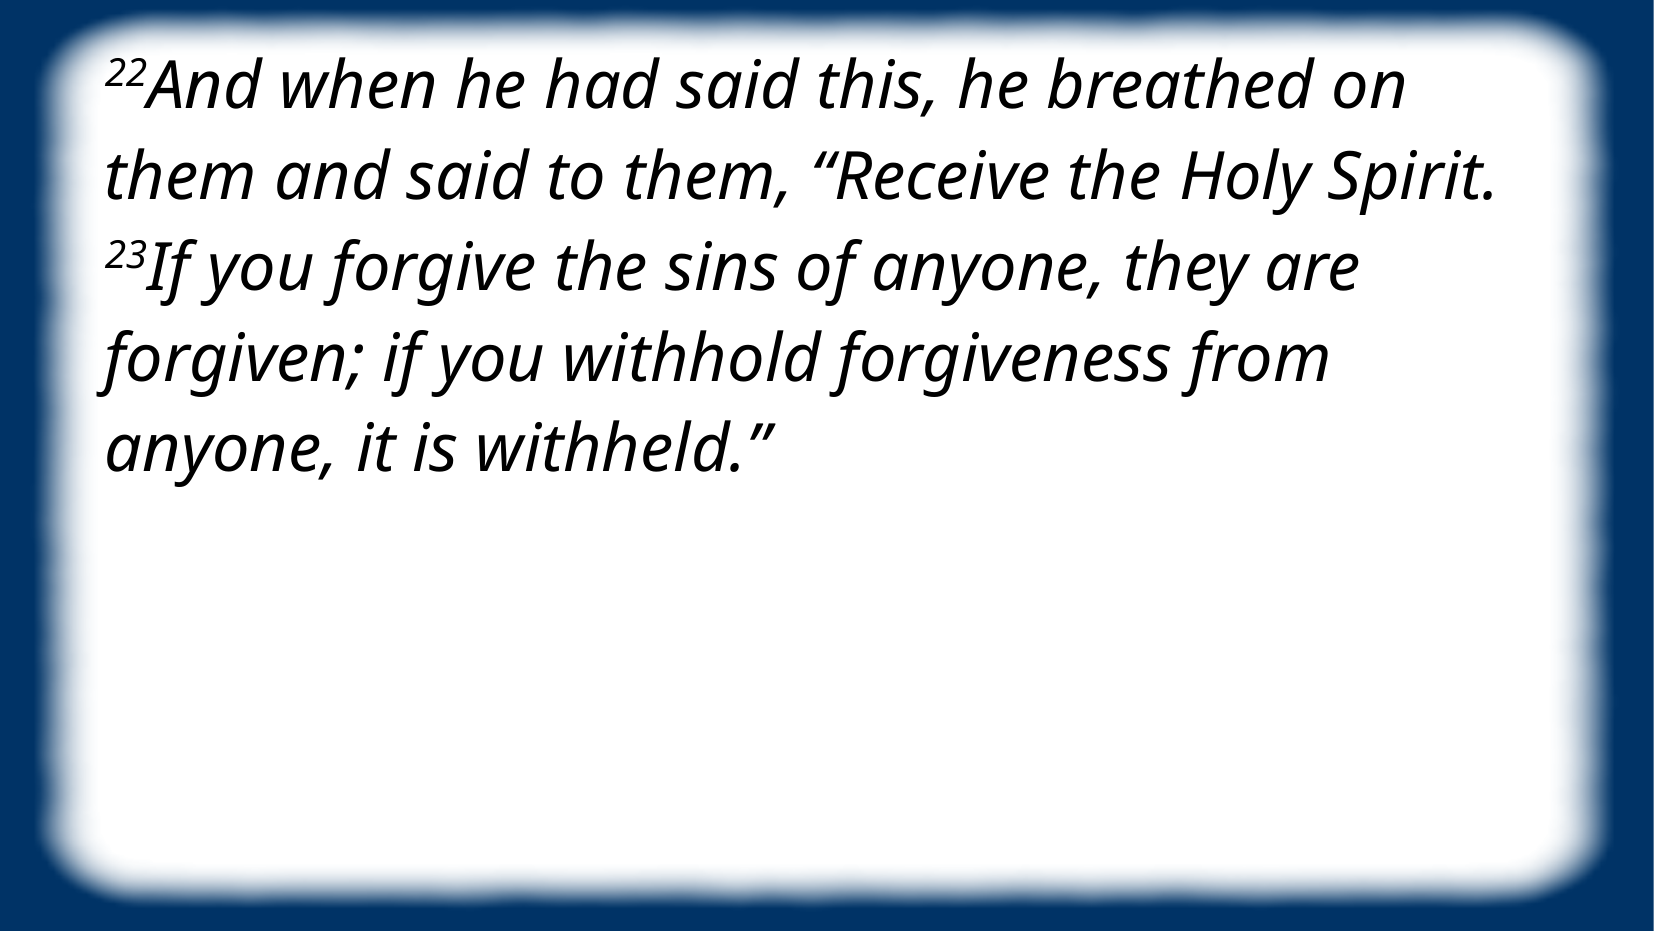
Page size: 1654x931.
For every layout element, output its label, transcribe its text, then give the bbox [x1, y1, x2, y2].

text_box 22And when he had said this, he breathed on them and said to them, “Receive the Holy Spirit. 23If you forgive the sins of anyone, they are forgiven; if you withhold forgiveness from anyone, it is withheld.” [90, 30, 1576, 489]
picture [0, 0, 1654, 931]
